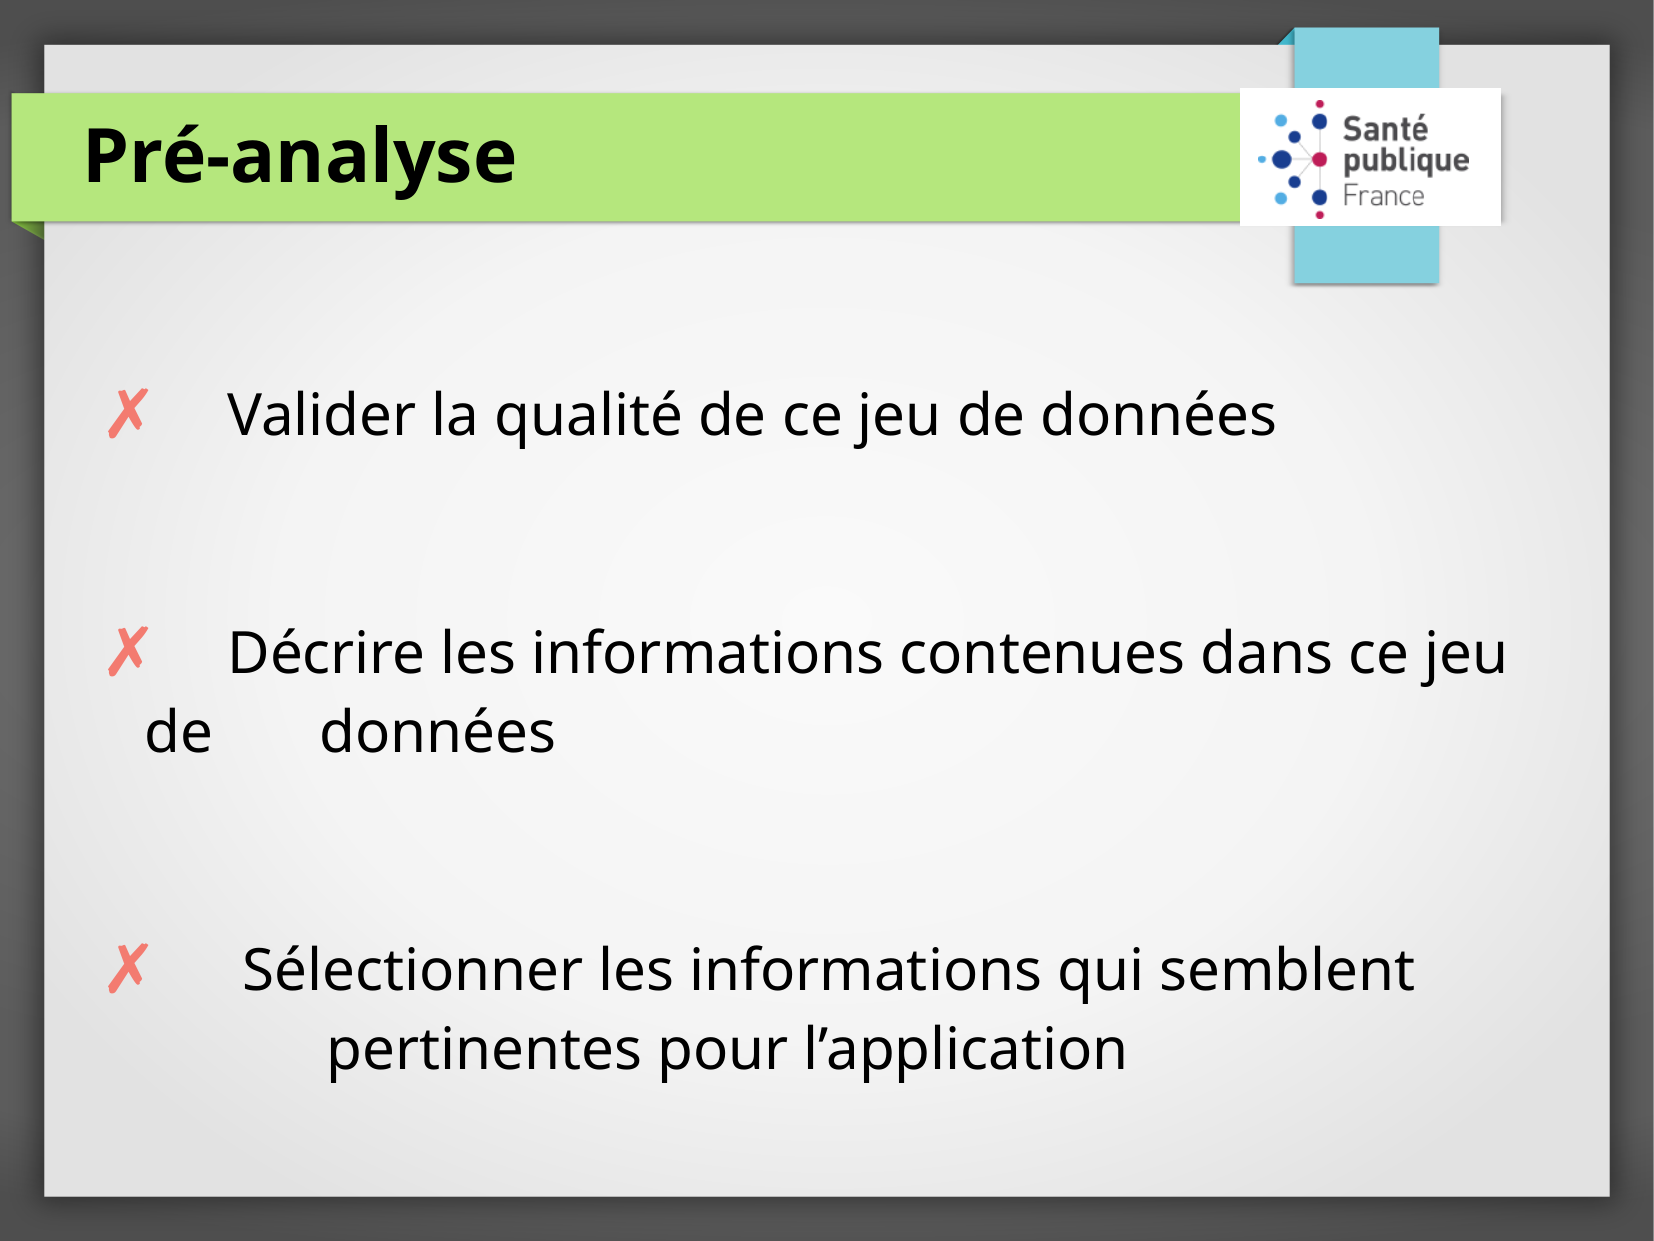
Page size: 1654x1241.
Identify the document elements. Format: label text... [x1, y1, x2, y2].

title Pré-analyse [82, 94, 1240, 213]
picture [0, 0, 1654, 1241]
text_box Valider la qualité de ce jeu de données Décrire les informations contenues dans ce jeu de données Sélectionner les informations qui semblent pertinentes pour l’application [94, 365, 1556, 1063]
